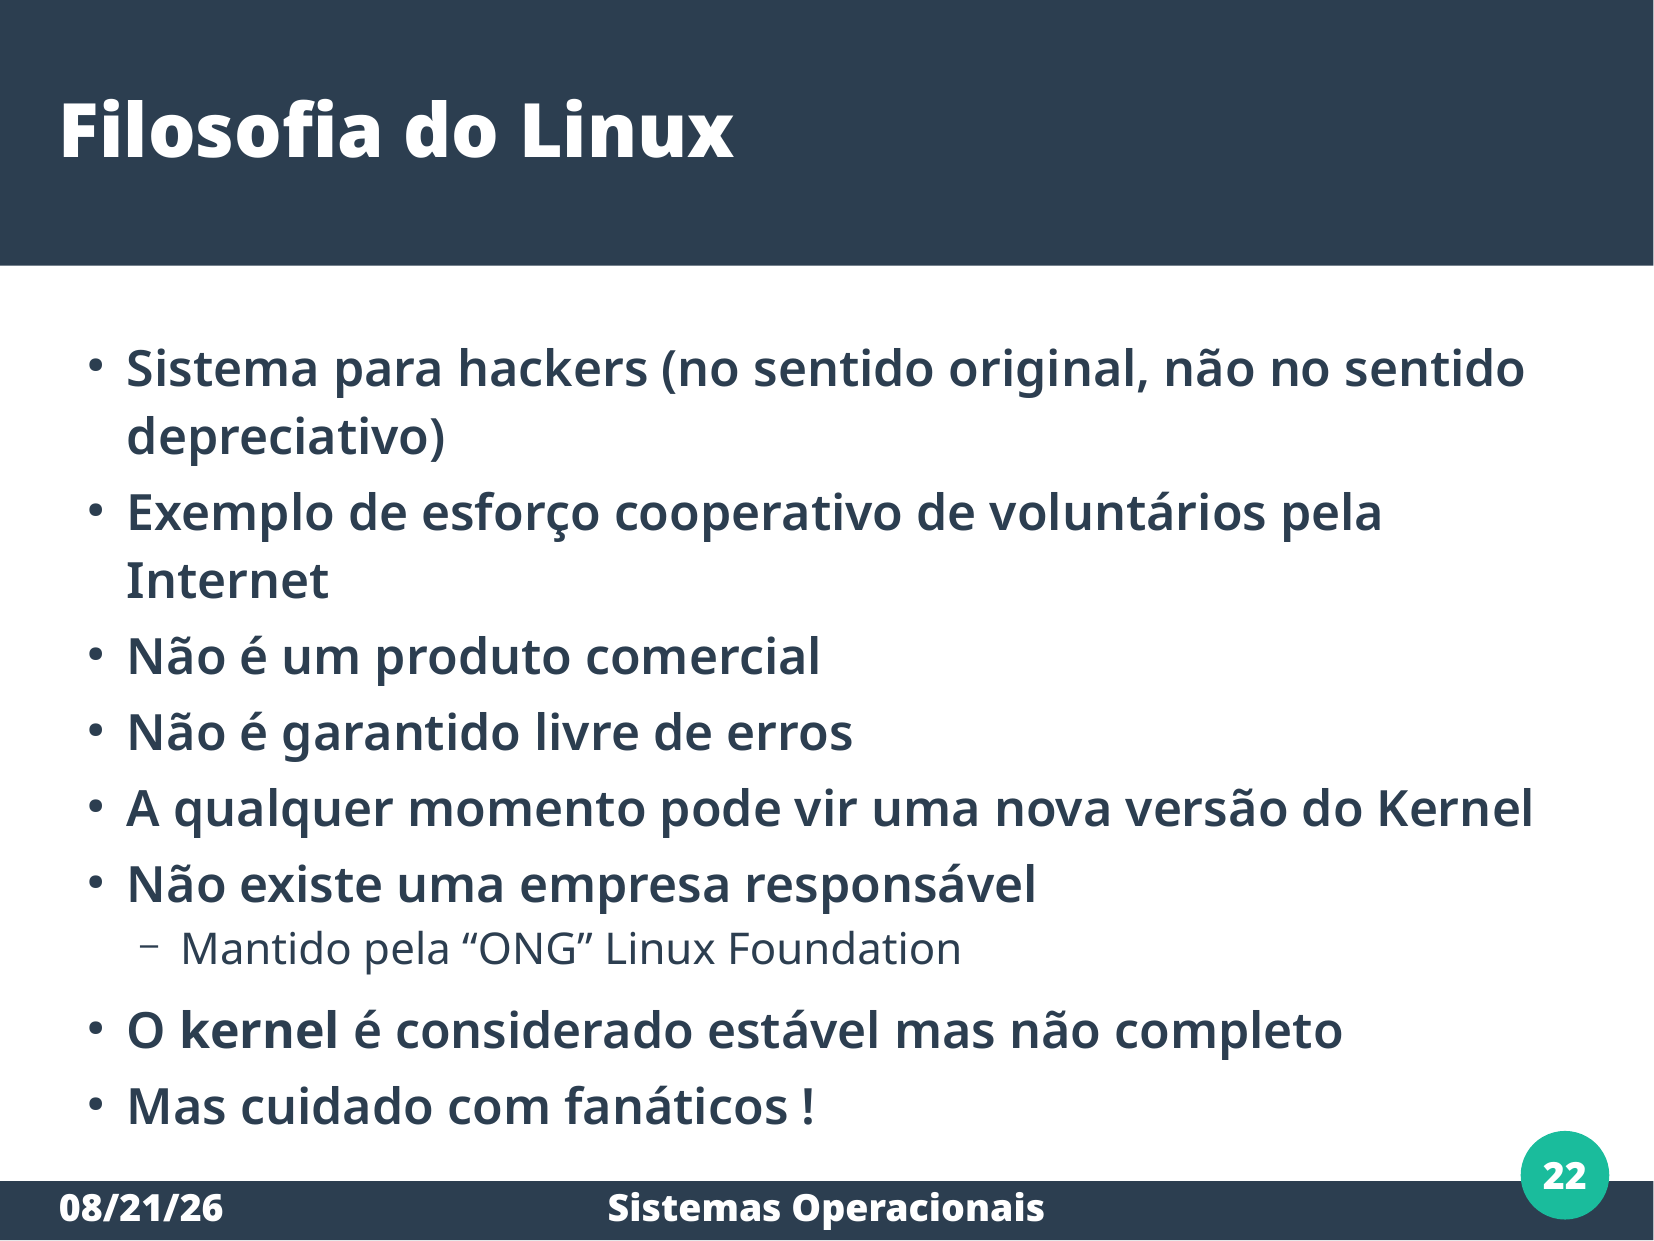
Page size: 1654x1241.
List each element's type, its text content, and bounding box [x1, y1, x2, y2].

list Sistema para hackers (no sentido original, não no sentido depreciativo) Exemplo de esforço cooperativo de voluntários pela Internet Não é um produto comercial Não é garantido livre de erros A qualquer momento pode vir uma nova versão do Kernel Não existe uma empresa responsável Mantido pela “ONG” Linux Foundation O kernel é considerado estável mas não completo Mas cuidado com fanáticos ! [59, 324, 1595, 1152]
title Filosofia do Linux [59, 49, 1595, 207]
